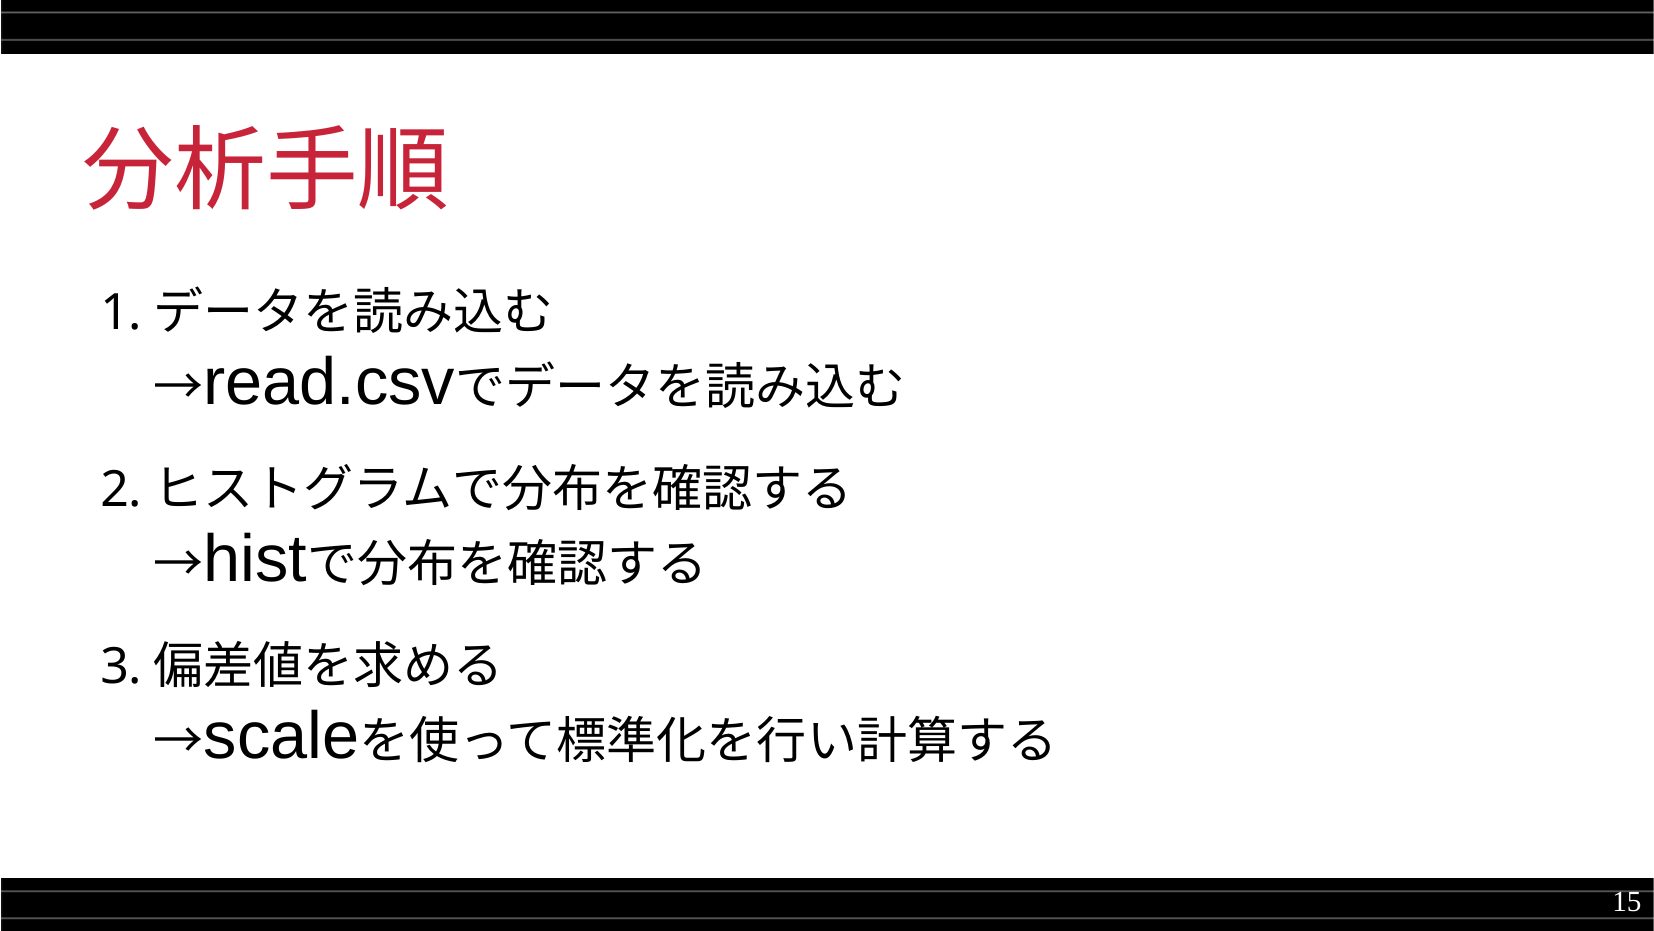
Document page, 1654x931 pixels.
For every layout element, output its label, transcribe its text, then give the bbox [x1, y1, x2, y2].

picture [1, 0, 1654, 54]
title 分析手順 [82, 92, 1571, 249]
picture [1, 878, 1654, 931]
list データを読み込む →read.csvでデータを読み込む ヒストグラムで分布を確認する →histで分布を確認する 偏差値を求める →scaleを使って標準化を行い計算する [82, 271, 1571, 851]
